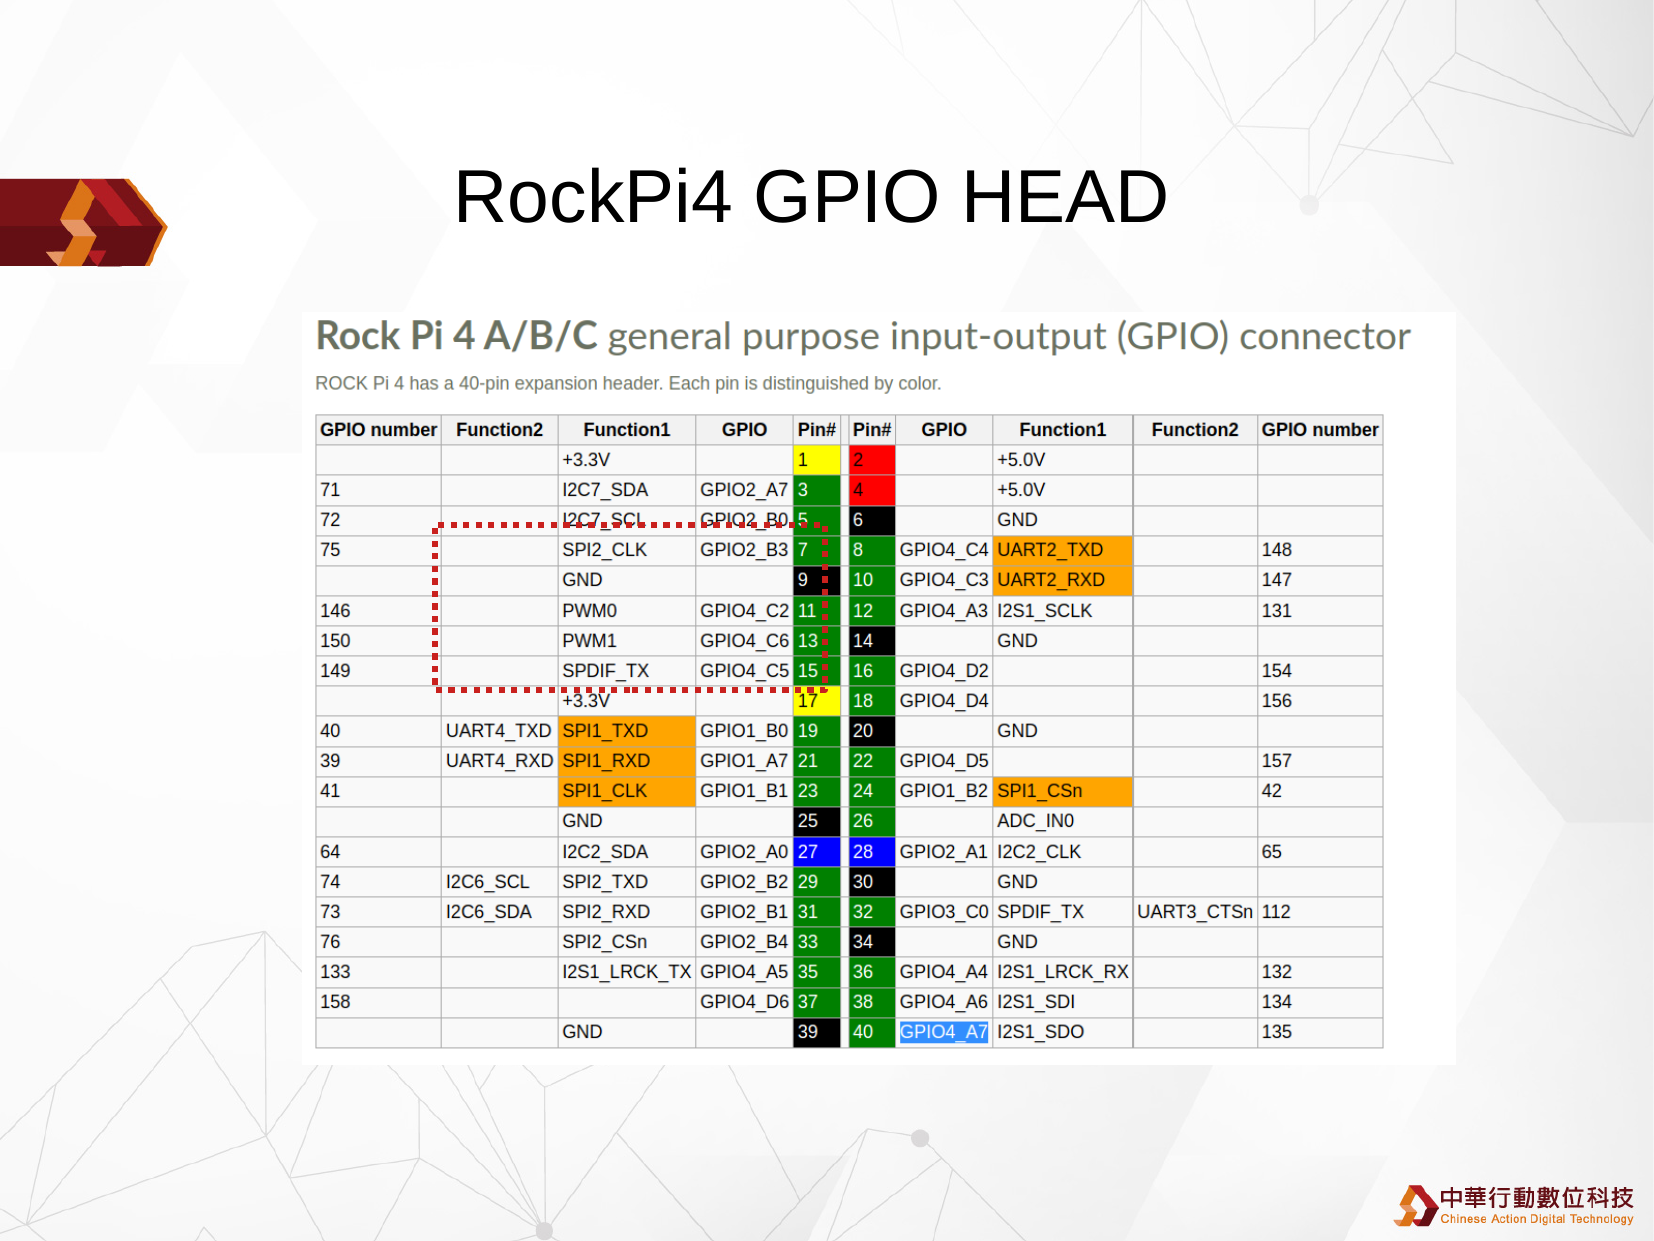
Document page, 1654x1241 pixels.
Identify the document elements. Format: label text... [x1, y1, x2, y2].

picture [0, 0, 1654, 1241]
title RockPi4 GPIO HEAD [118, 112, 1506, 281]
